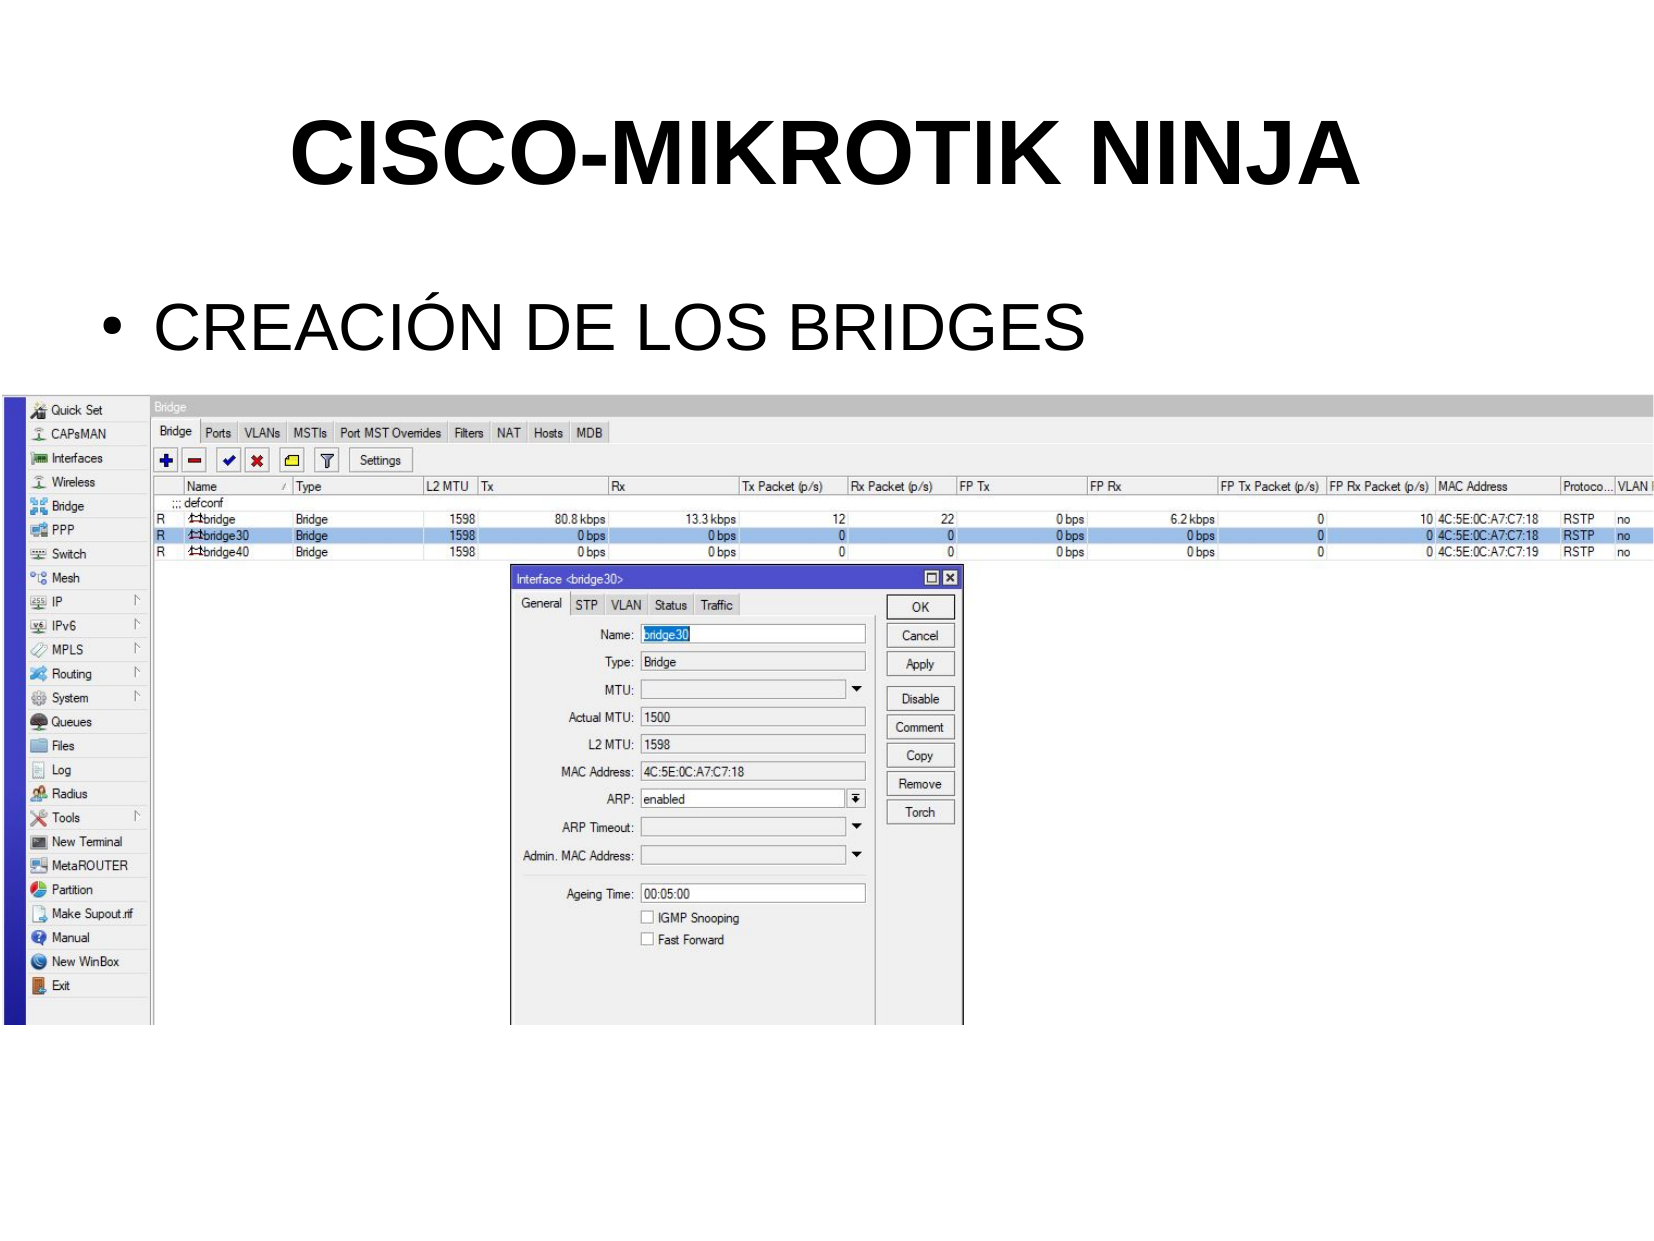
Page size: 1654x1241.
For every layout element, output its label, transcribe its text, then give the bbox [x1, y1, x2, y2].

picture [2, 394, 1654, 1025]
list CREACIÓN DE LOS BRIDGES [82, 290, 1571, 394]
title CISCO-MIKROTIK NINJA [82, 49, 1571, 257]
